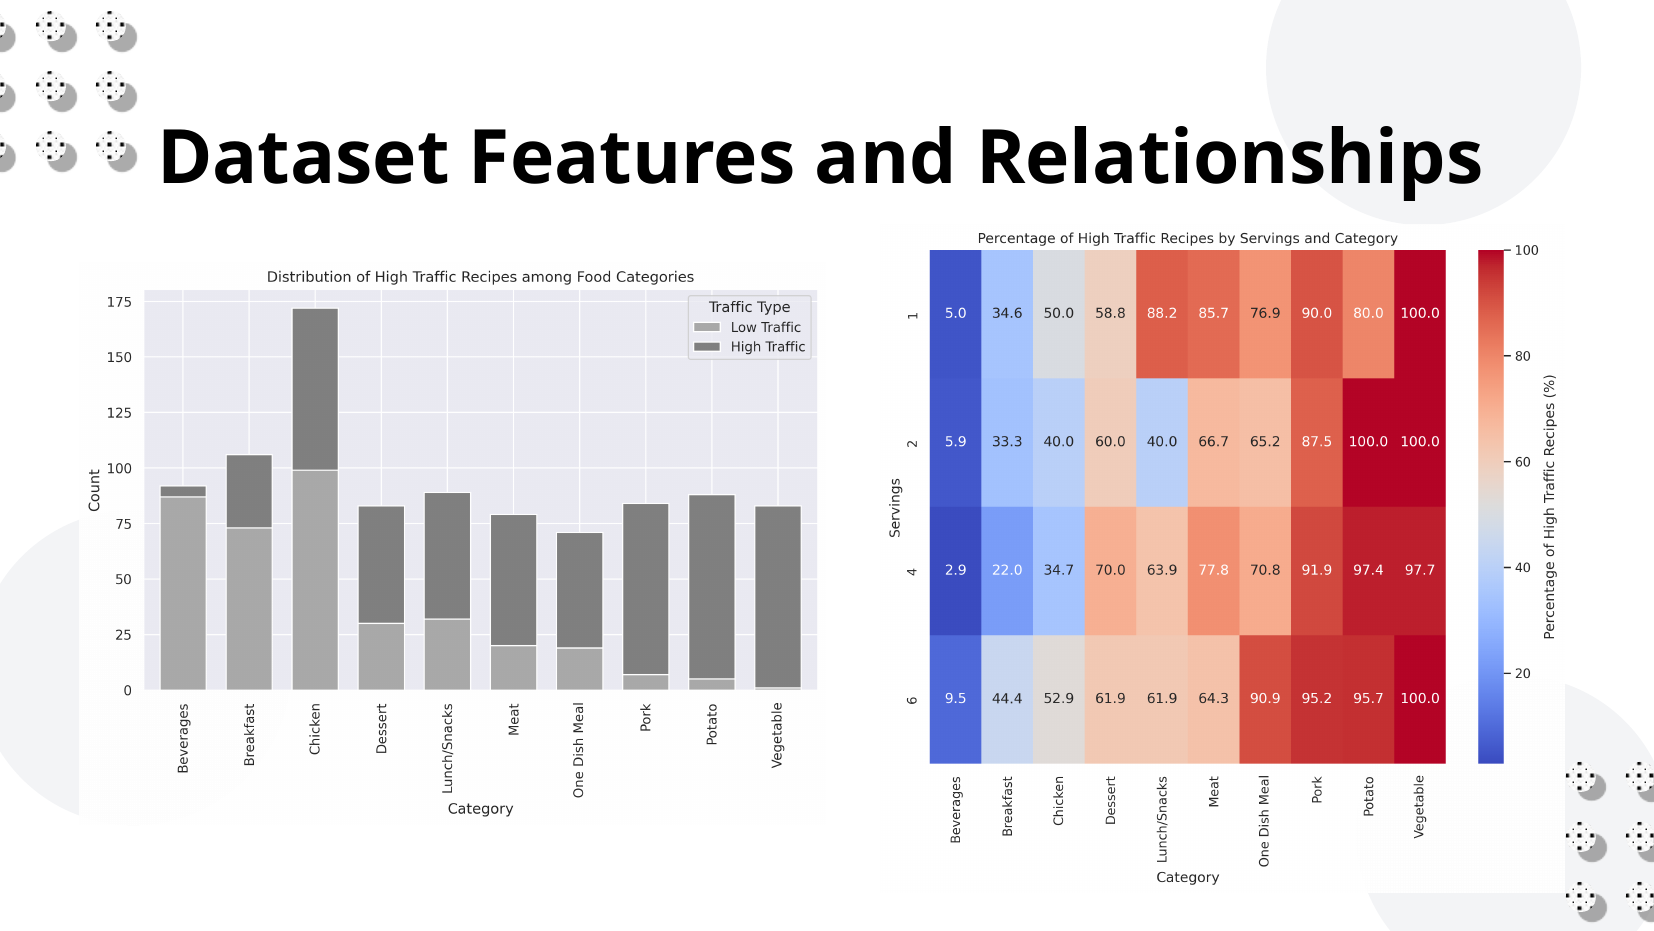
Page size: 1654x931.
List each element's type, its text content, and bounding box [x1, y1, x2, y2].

picture [0, 74, 6, 99]
picture [0, 14, 6, 39]
picture [1625, 881, 1654, 912]
picture [1625, 821, 1654, 852]
picture [79, 262, 826, 826]
picture [35, 71, 66, 102]
picture [0, 134, 7, 159]
picture [1565, 881, 1596, 912]
picture [1625, 761, 1654, 792]
picture [880, 224, 1596, 893]
picture [35, 131, 67, 162]
picture [35, 11, 66, 42]
picture [95, 11, 126, 42]
picture [99, 71, 122, 76]
title Dataset Features and Relationships [76, 76, 1565, 233]
